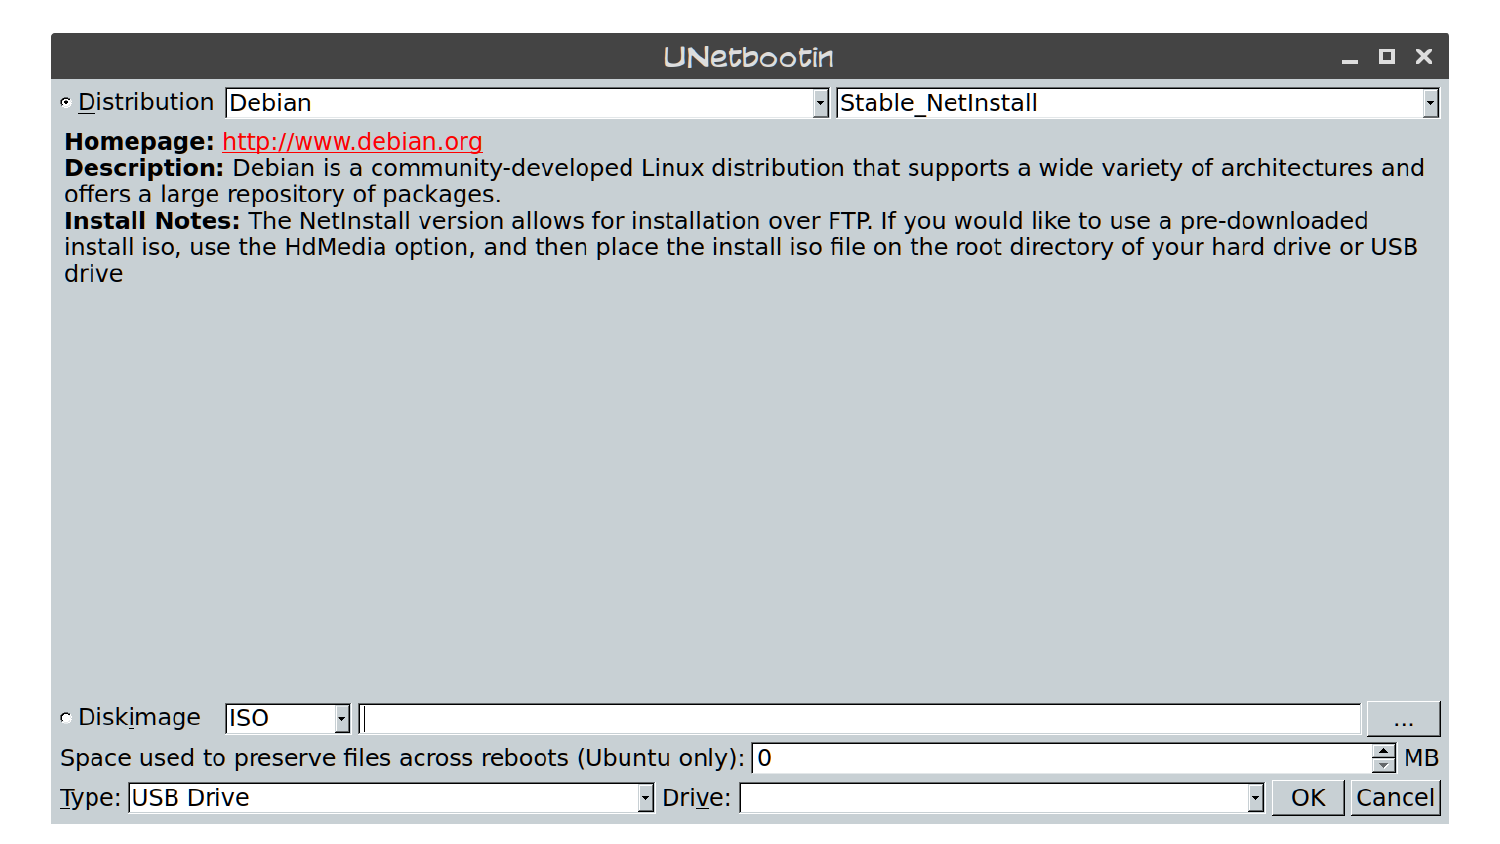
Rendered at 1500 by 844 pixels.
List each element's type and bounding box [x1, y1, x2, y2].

picture [51, 33, 1449, 824]
